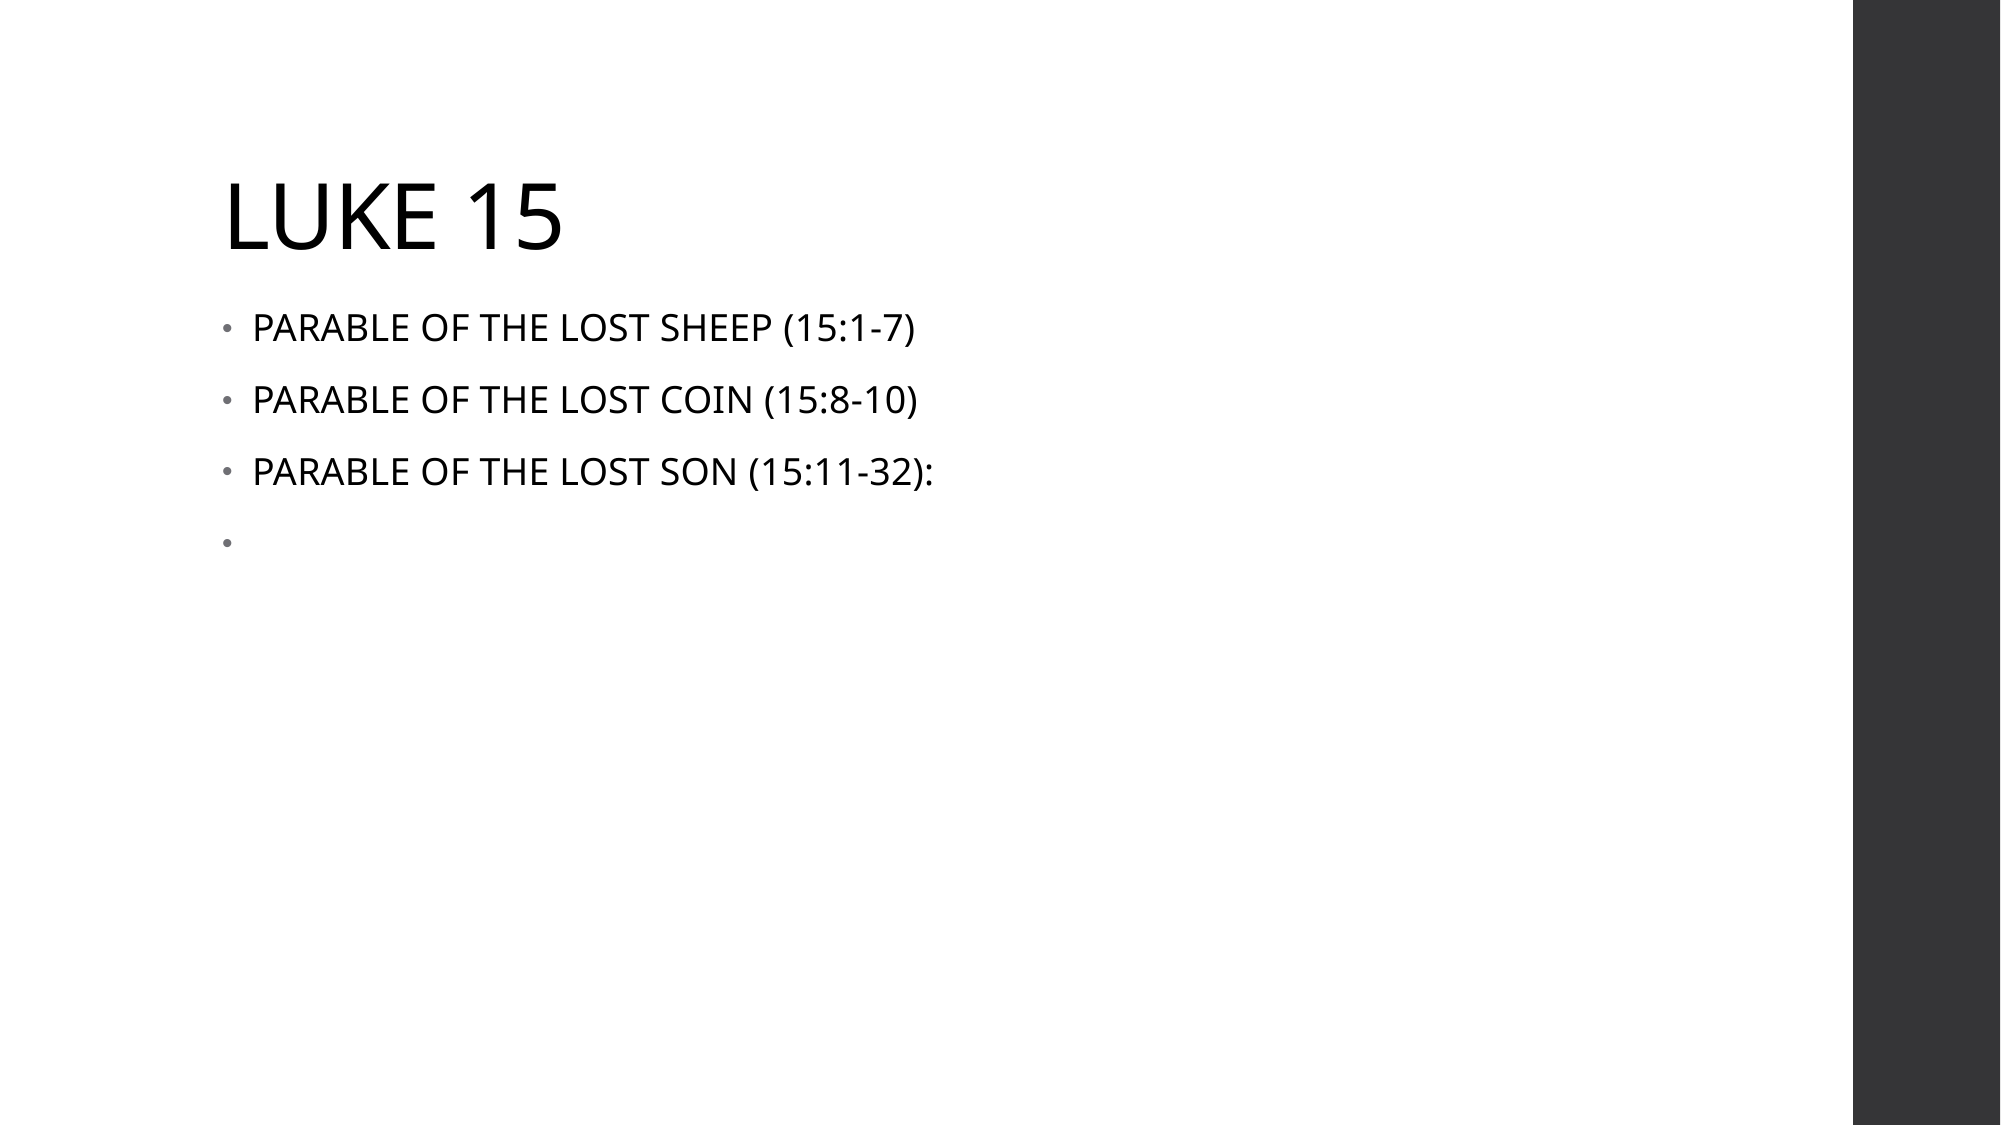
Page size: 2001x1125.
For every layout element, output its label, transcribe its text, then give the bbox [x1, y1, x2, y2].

list PARABLE OF THE LOST SHEEP (15:1-7) PARABLE OF THE LOST COIN (15:8-10) PARABLE OF THE LOST SON (15:11-32): [206, 299, 1617, 1014]
title LUKE 15 [206, 60, 1797, 278]
